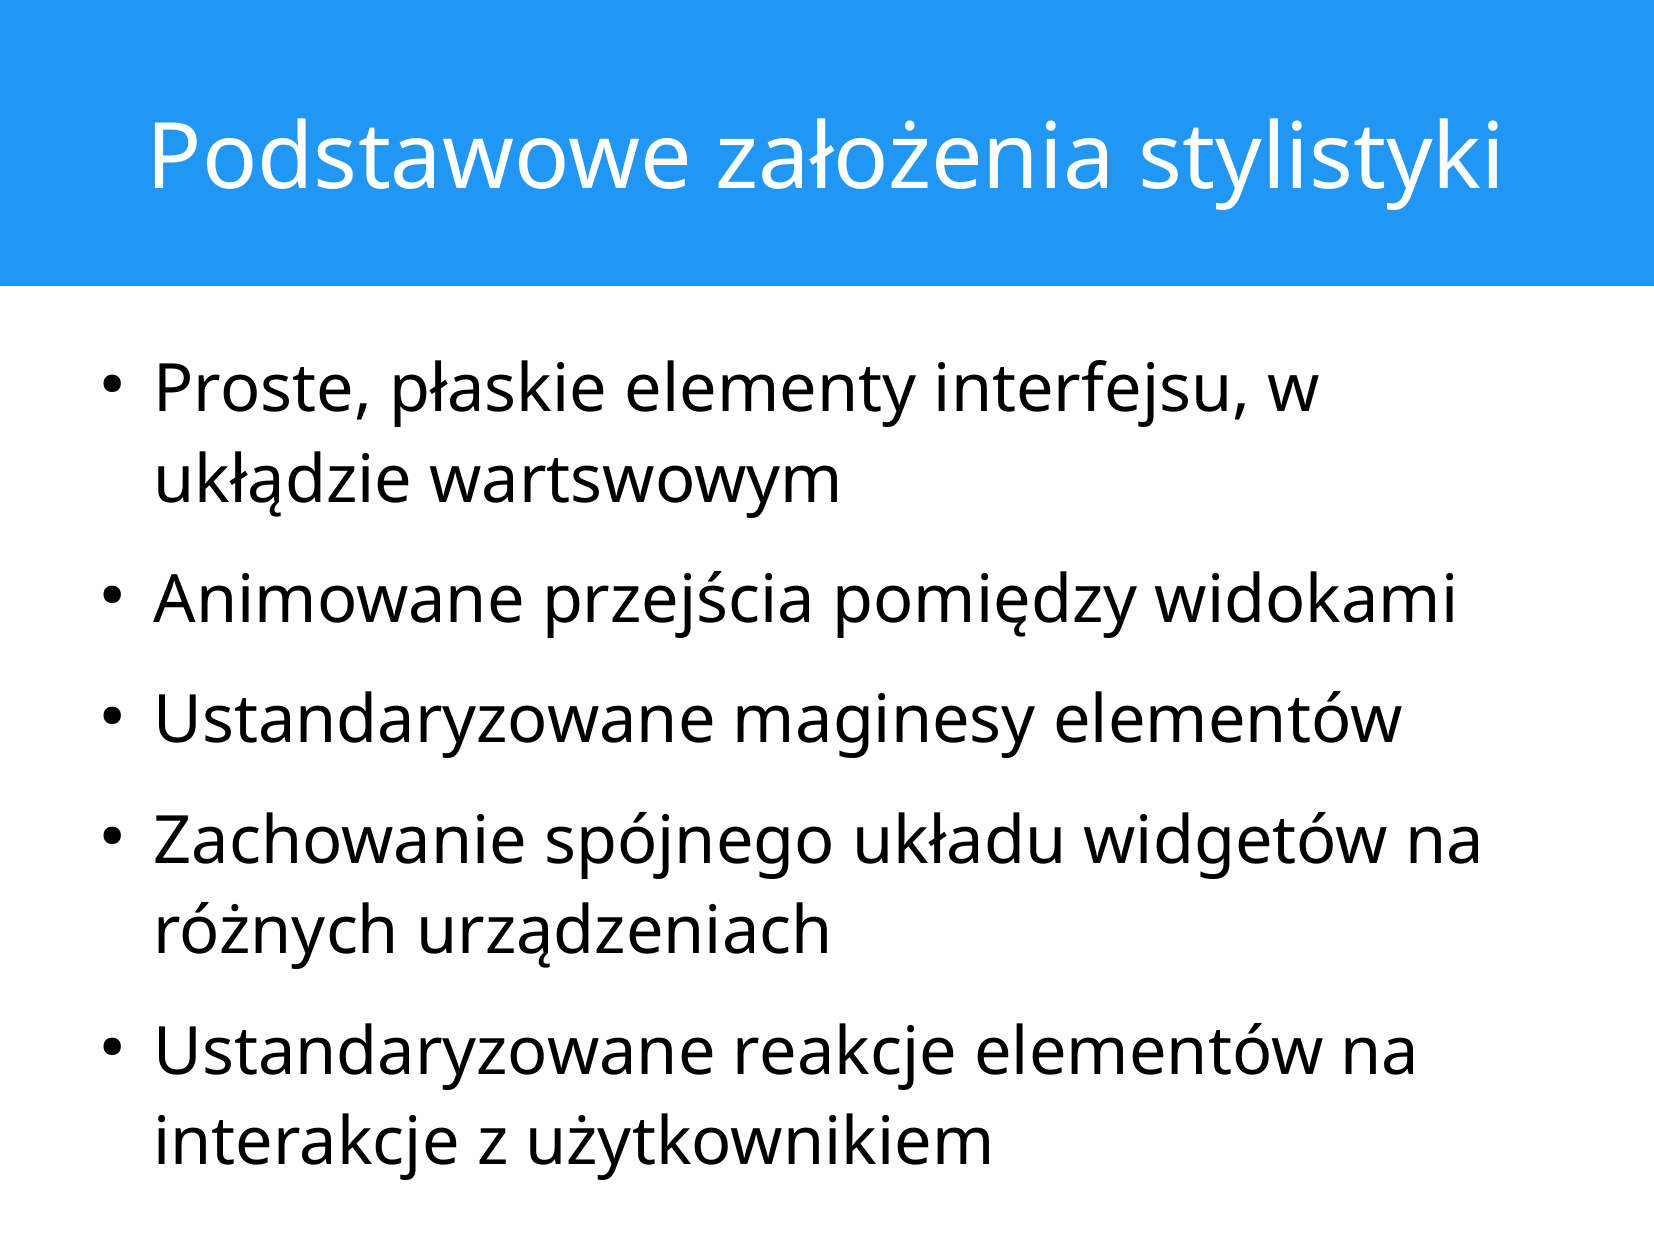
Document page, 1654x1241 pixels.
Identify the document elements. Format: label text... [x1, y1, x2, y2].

title Podstawowe założenia stylistyki [82, 45, 1571, 260]
list Proste, płaskie elementy interfejsu, w ukłądzie wartswowym Animowane przejścia pomiędzy widokami Ustandaryzowane maginesy elementów Zachowanie spójnego układu widgetów na różnych urządzeniach Ustandaryzowane reakcje elementów na interakcje z użytkownikiem [82, 308, 1571, 1217]
